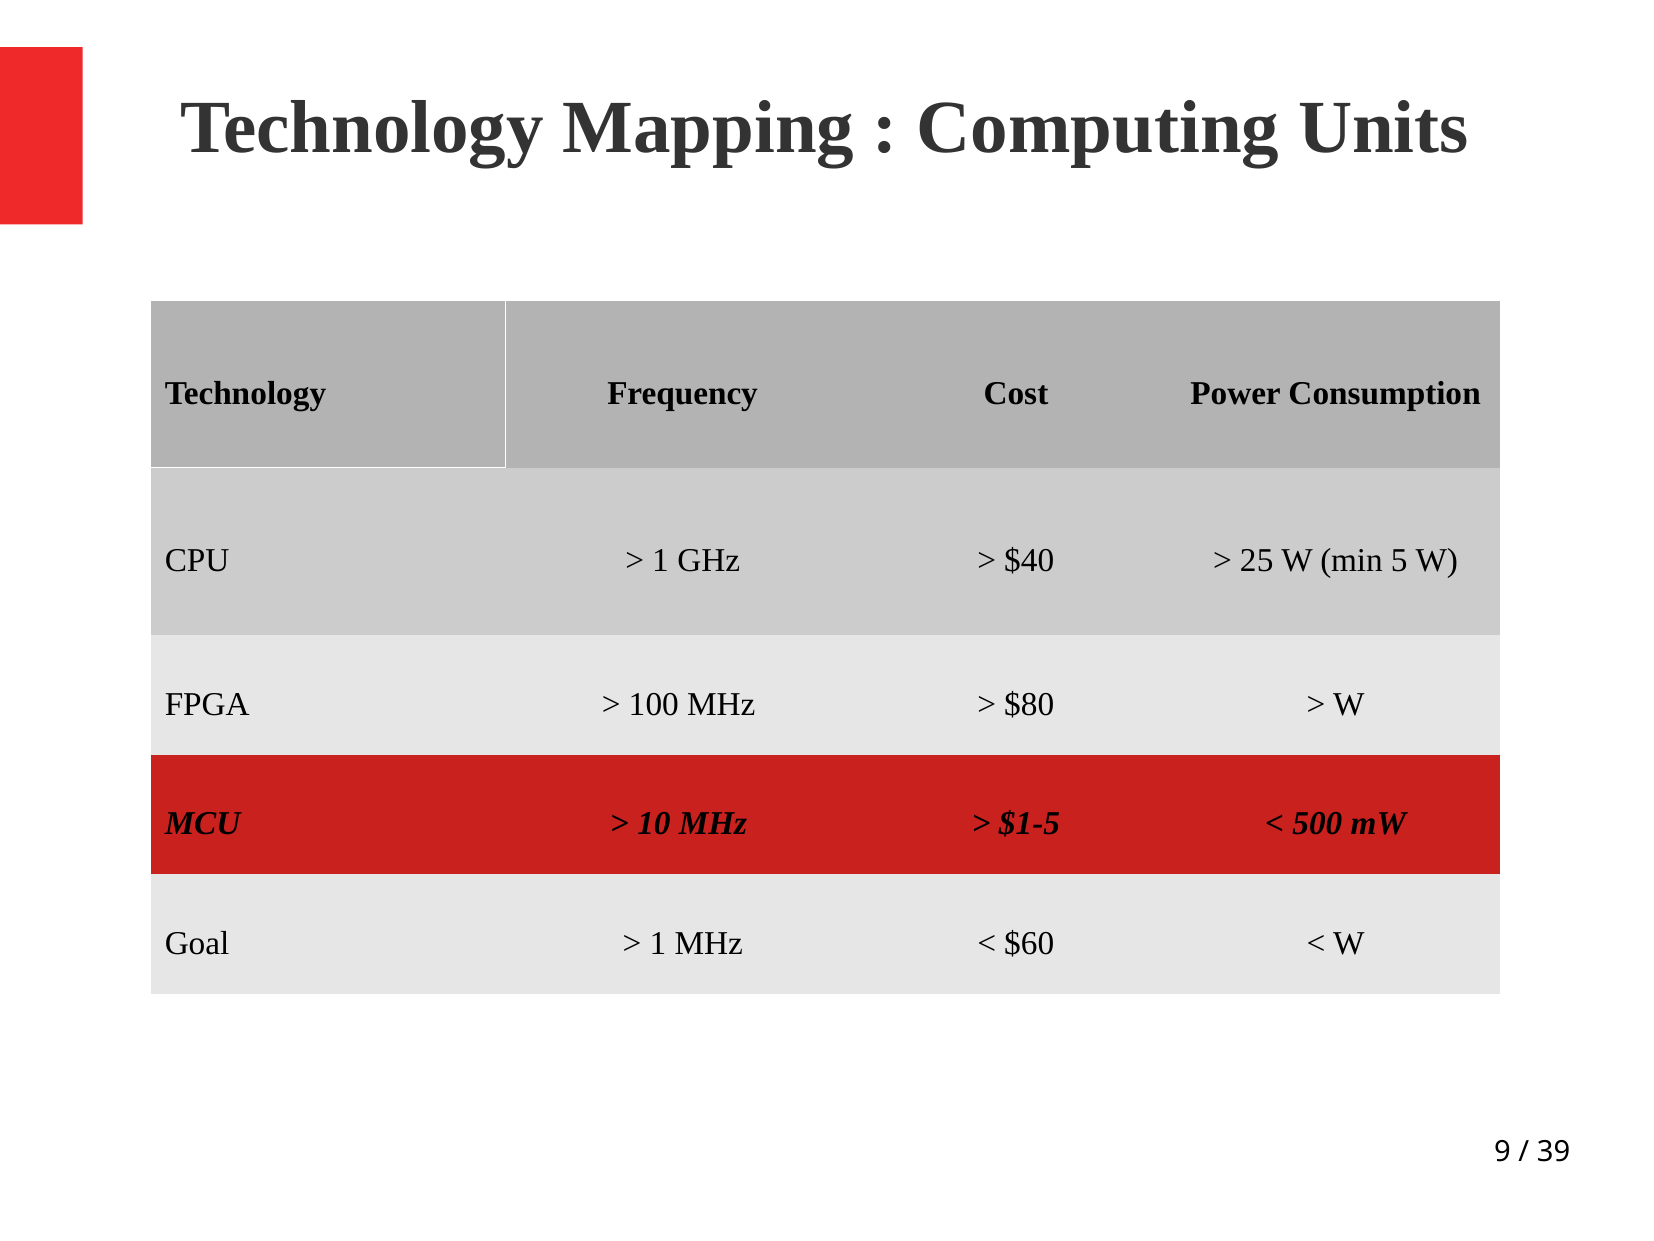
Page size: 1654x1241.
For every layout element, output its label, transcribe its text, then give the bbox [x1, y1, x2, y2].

table_cell Goal [151, 874, 505, 994]
table_header Technology [151, 301, 505, 467]
table_cell MCU [151, 755, 505, 874]
table_header Power Consumption [1171, 301, 1500, 468]
table_cell > 1 MHz [505, 874, 860, 994]
table_cell CPU [151, 468, 505, 635]
table_cell > 25 W (min 5 W) [1171, 468, 1500, 635]
table_cell < $60 [860, 874, 1171, 994]
table_cell > $80 [860, 635, 1171, 755]
table_cell > 10 MHz [505, 755, 860, 874]
table_cell > 100 MHz [505, 635, 860, 755]
table_cell > $40 [860, 468, 1171, 635]
title Technology Mapping : Computing Units [150, 36, 1501, 219]
table_cell FPGA [151, 635, 505, 755]
table_header Frequency [506, 301, 860, 468]
table_header Cost [860, 301, 1171, 468]
table_cell > $1-5 [860, 755, 1171, 874]
table_cell > W [1171, 635, 1500, 755]
table_cell > 1 GHz [505, 468, 860, 635]
table_cell < W [1171, 874, 1500, 994]
table_cell < 500 mW [1171, 755, 1500, 874]
